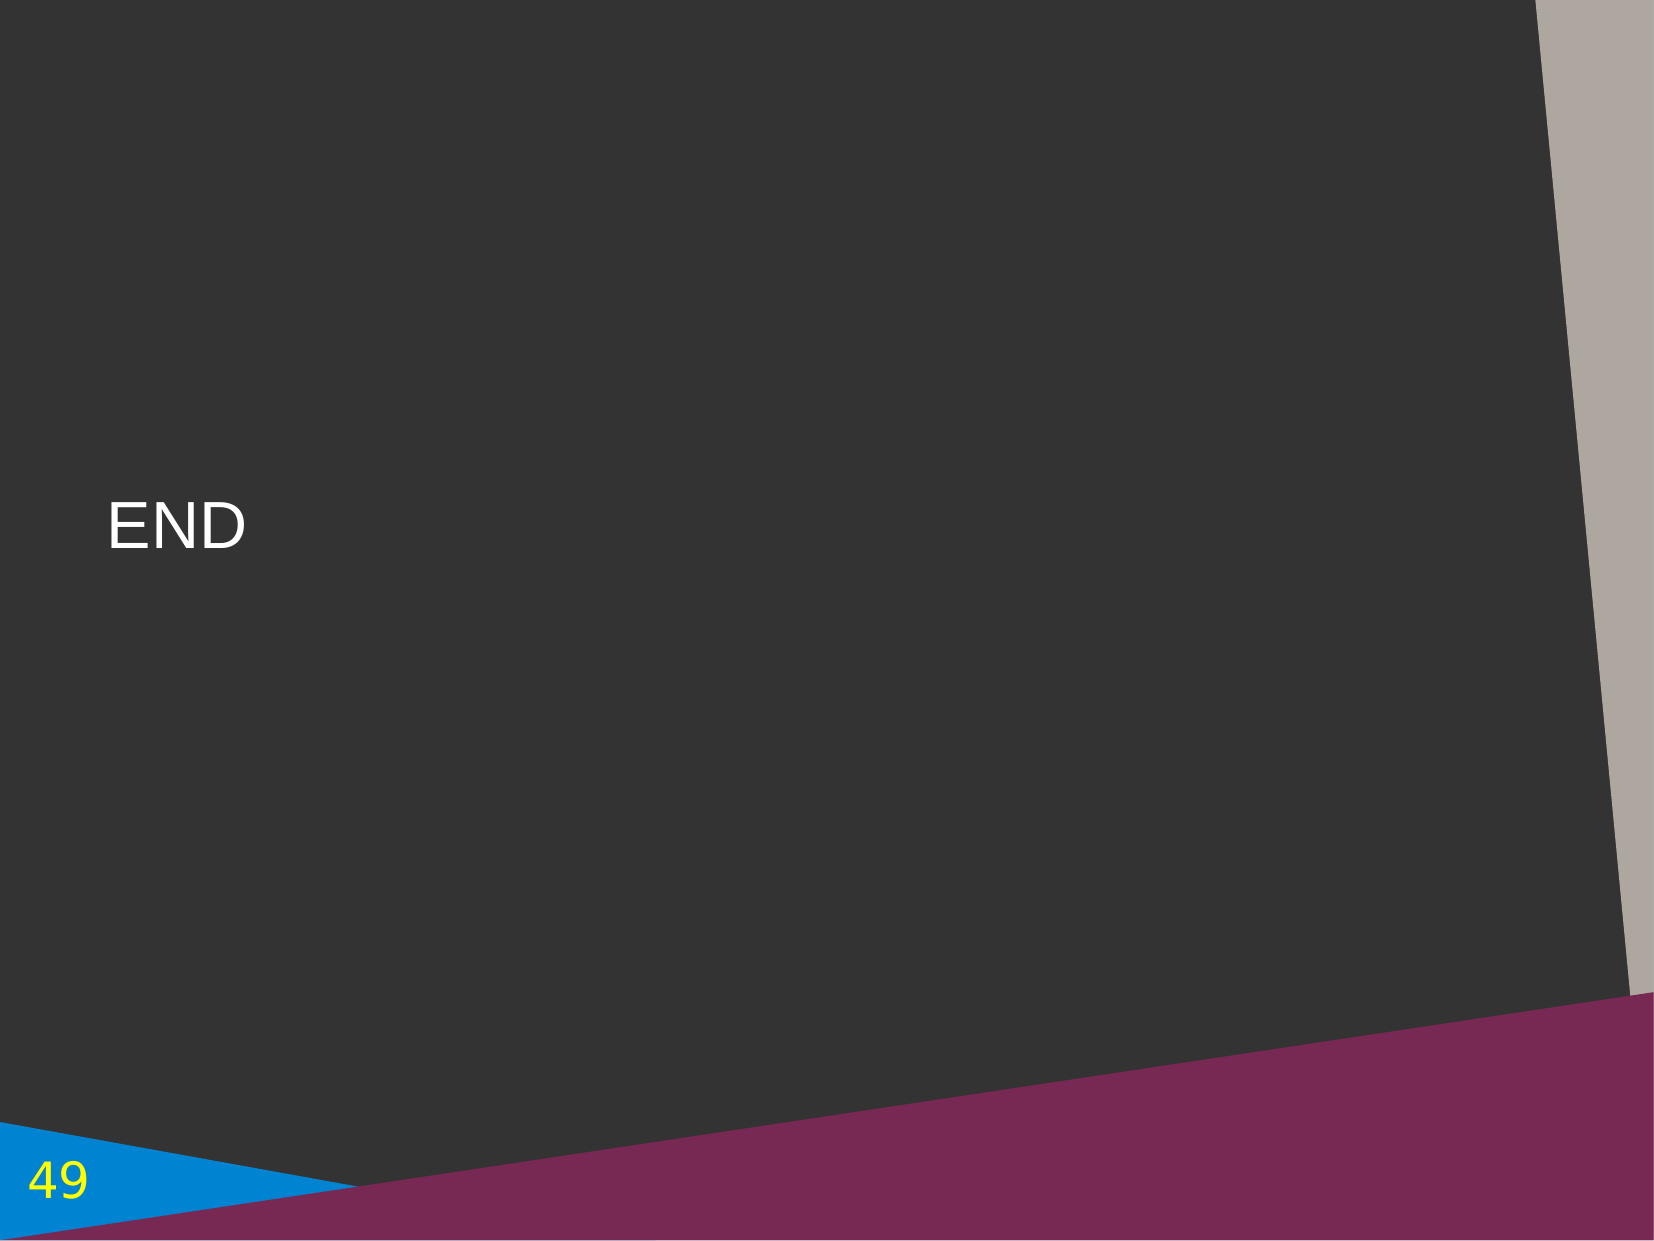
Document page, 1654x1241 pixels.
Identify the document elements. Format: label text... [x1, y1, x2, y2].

list END [35, 59, 1524, 993]
